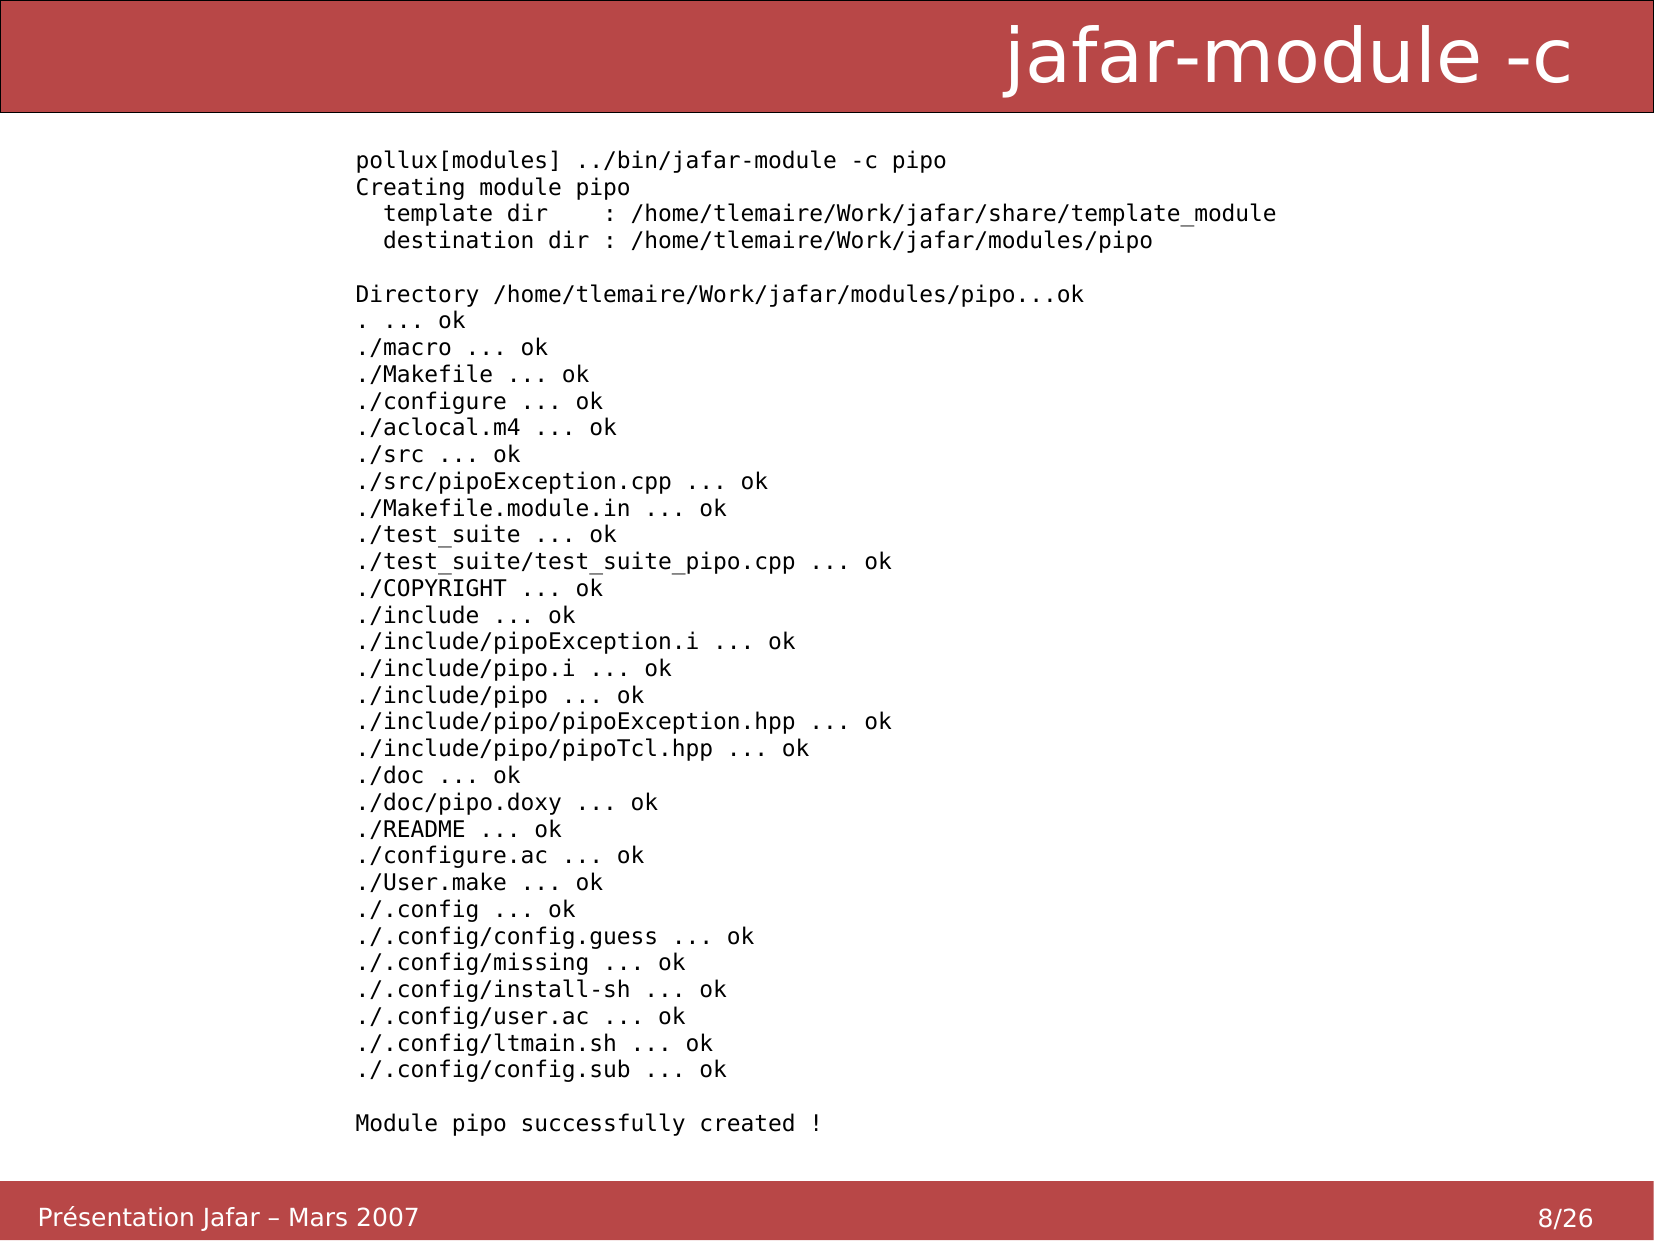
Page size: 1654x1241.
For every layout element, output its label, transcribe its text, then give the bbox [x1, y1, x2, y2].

title jafar-module -c [0, 0, 1654, 113]
text_box pollux[modules] ../bin/jafar-module -c pipo Creating module pipo template dir : /home/tlemaire/Work/jafar/share/template_module destination dir : /home/tlemaire/Work/jafar/modules/pipo Directory /home/tlemaire/Work/jafar/modules/pipo...ok . ... ok ./macro ... ok ./Makefile ... ok ./configure ... ok ./aclocal.m4 ... ok ./src ... ok ./src/pipoException.cpp ... ok ./Makefile.module.in ... ok ./test_suite ... ok ./test_suite/test_suite_pipo.cpp ... ok ./COPYRIGHT ... ok ./include ... ok ./include/pipoException.i ... ok ./include/pipo.i ... ok ./include/pipo ... ok ./include/pipo/pipoException.hpp ... ok ./include/pipo/pipoTcl.hpp ... ok ./doc ... ok ./doc/pipo.doxy ... ok ./README ... ok ./configure.ac ... ok ./User.make ... ok ./.config ... ok ./.config/config.guess ... ok ./.config/missing ... ok ./.config/install-sh ... ok ./.config/user.ac ... ok ./.config/ltmain.sh ... ok ./.config/config.sub ... ok Module pipo successfully created ! [355, 112, 1298, 1172]
